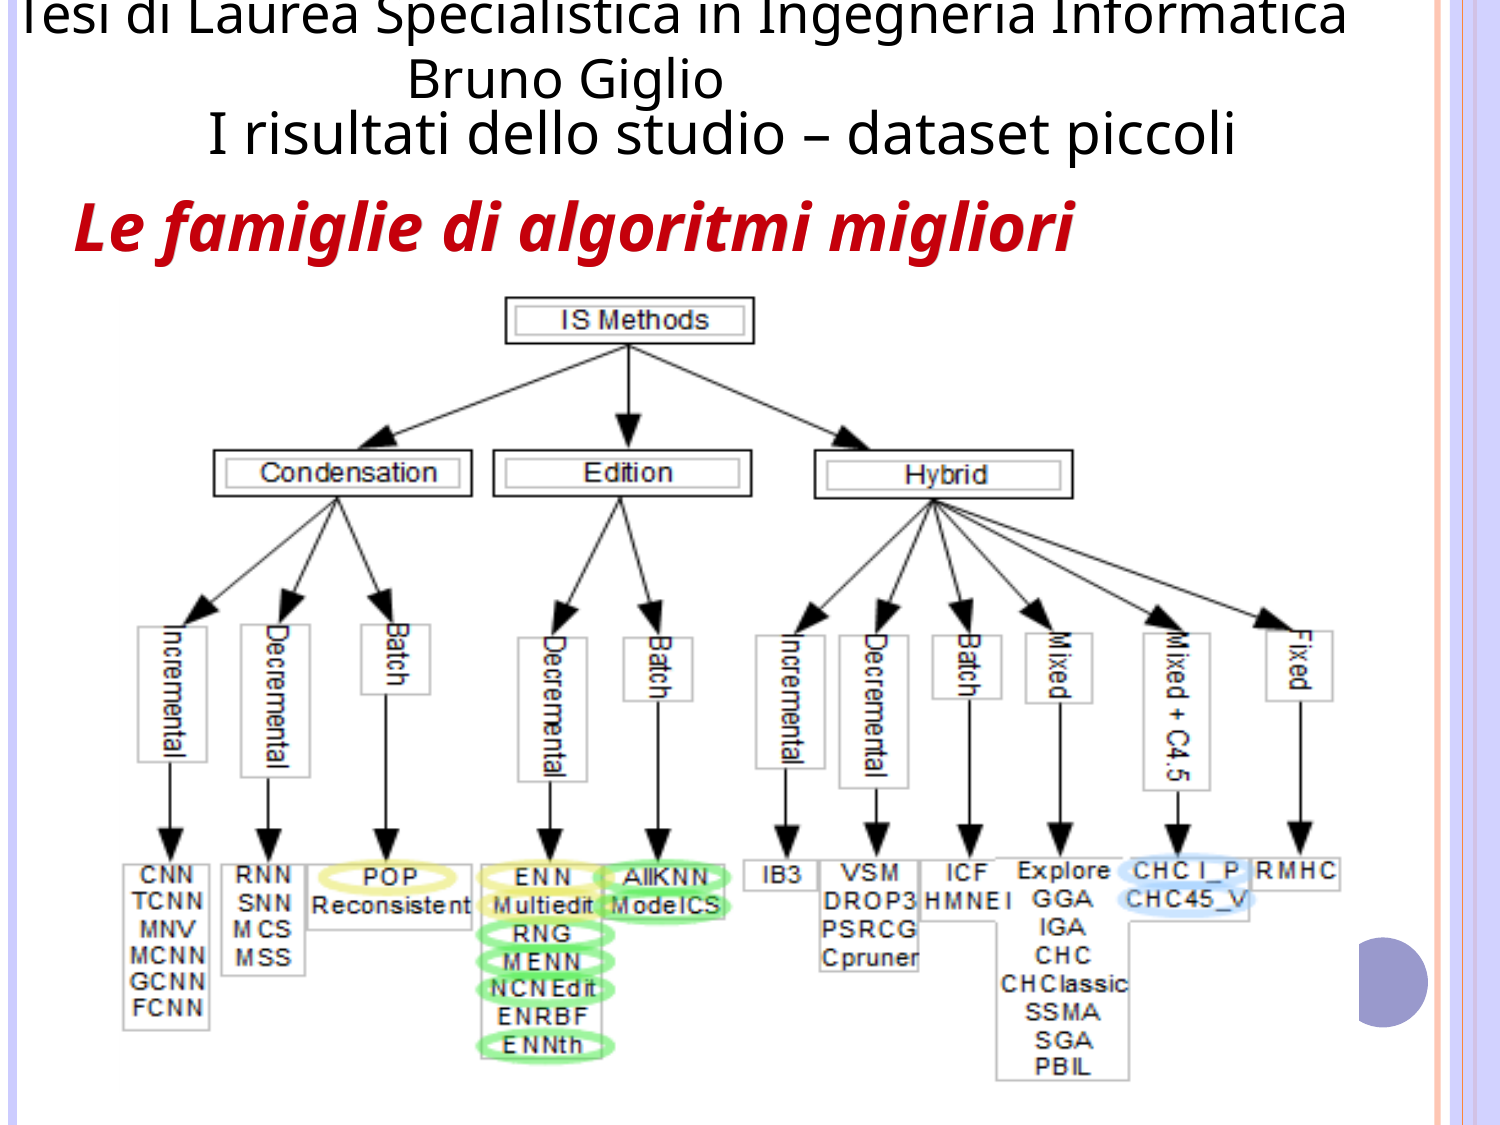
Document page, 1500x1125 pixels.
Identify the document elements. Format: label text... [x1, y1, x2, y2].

title Tesi di Laurea Specialistica in Ingegneria Informatica Bruno Giglio [0, 0, 1477, 89]
text_box I risultati dello studio – dataset piccoli [29, 88, 1418, 178]
picture [118, 295, 1359, 1093]
text_box Le famiglie di algoritmi migliori [59, 177, 1500, 296]
